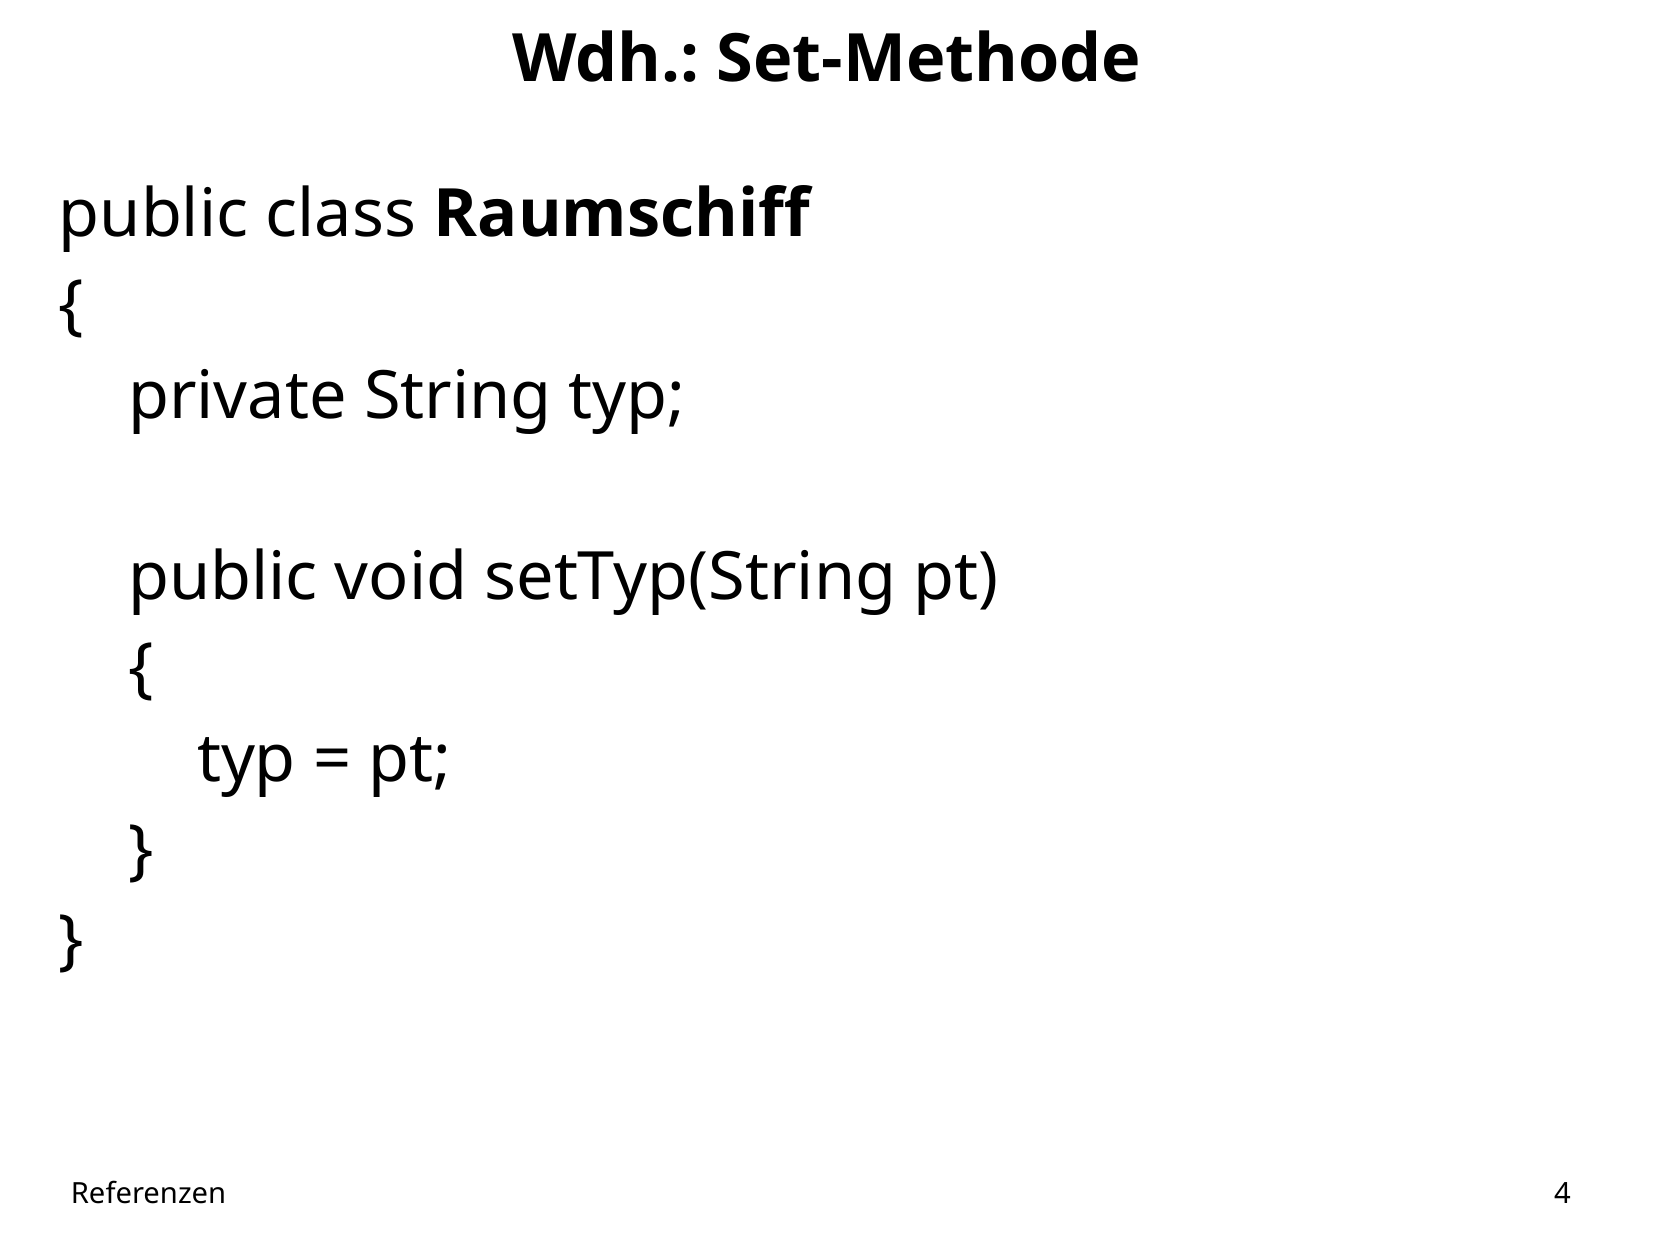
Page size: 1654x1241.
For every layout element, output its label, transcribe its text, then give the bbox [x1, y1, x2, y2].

list public class Raumschiff { private String typ; public void setTyp(String pt) { typ = pt; } } [59, 165, 1630, 1146]
title Wdh.: Set-Methode [0, 5, 1654, 107]
